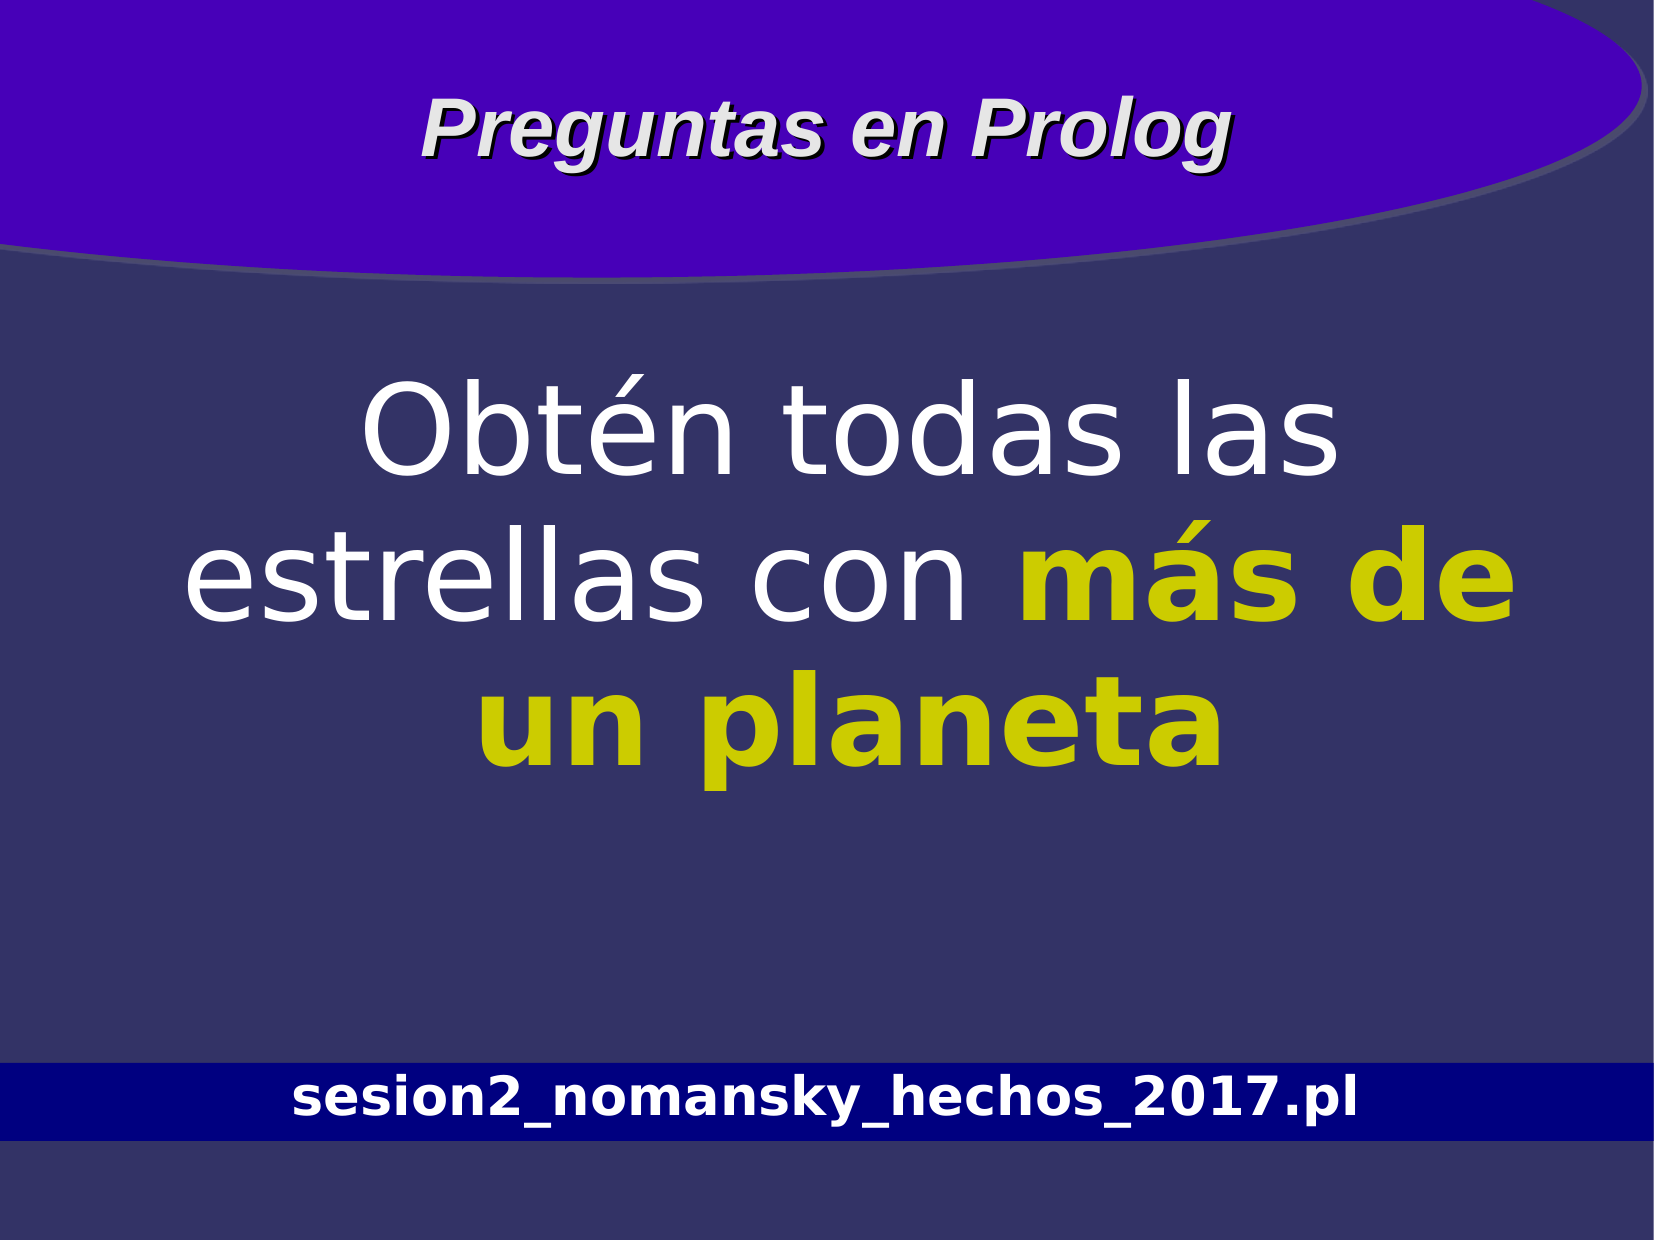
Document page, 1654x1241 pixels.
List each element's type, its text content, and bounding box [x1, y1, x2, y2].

title Preguntas en Prolog [121, 19, 1534, 227]
text_box sesion2_nomansky_hechos_2017.pl [0, 1062, 1654, 1141]
text_box Obtén todas las estrellas con más de un planeta [88, 339, 1613, 815]
